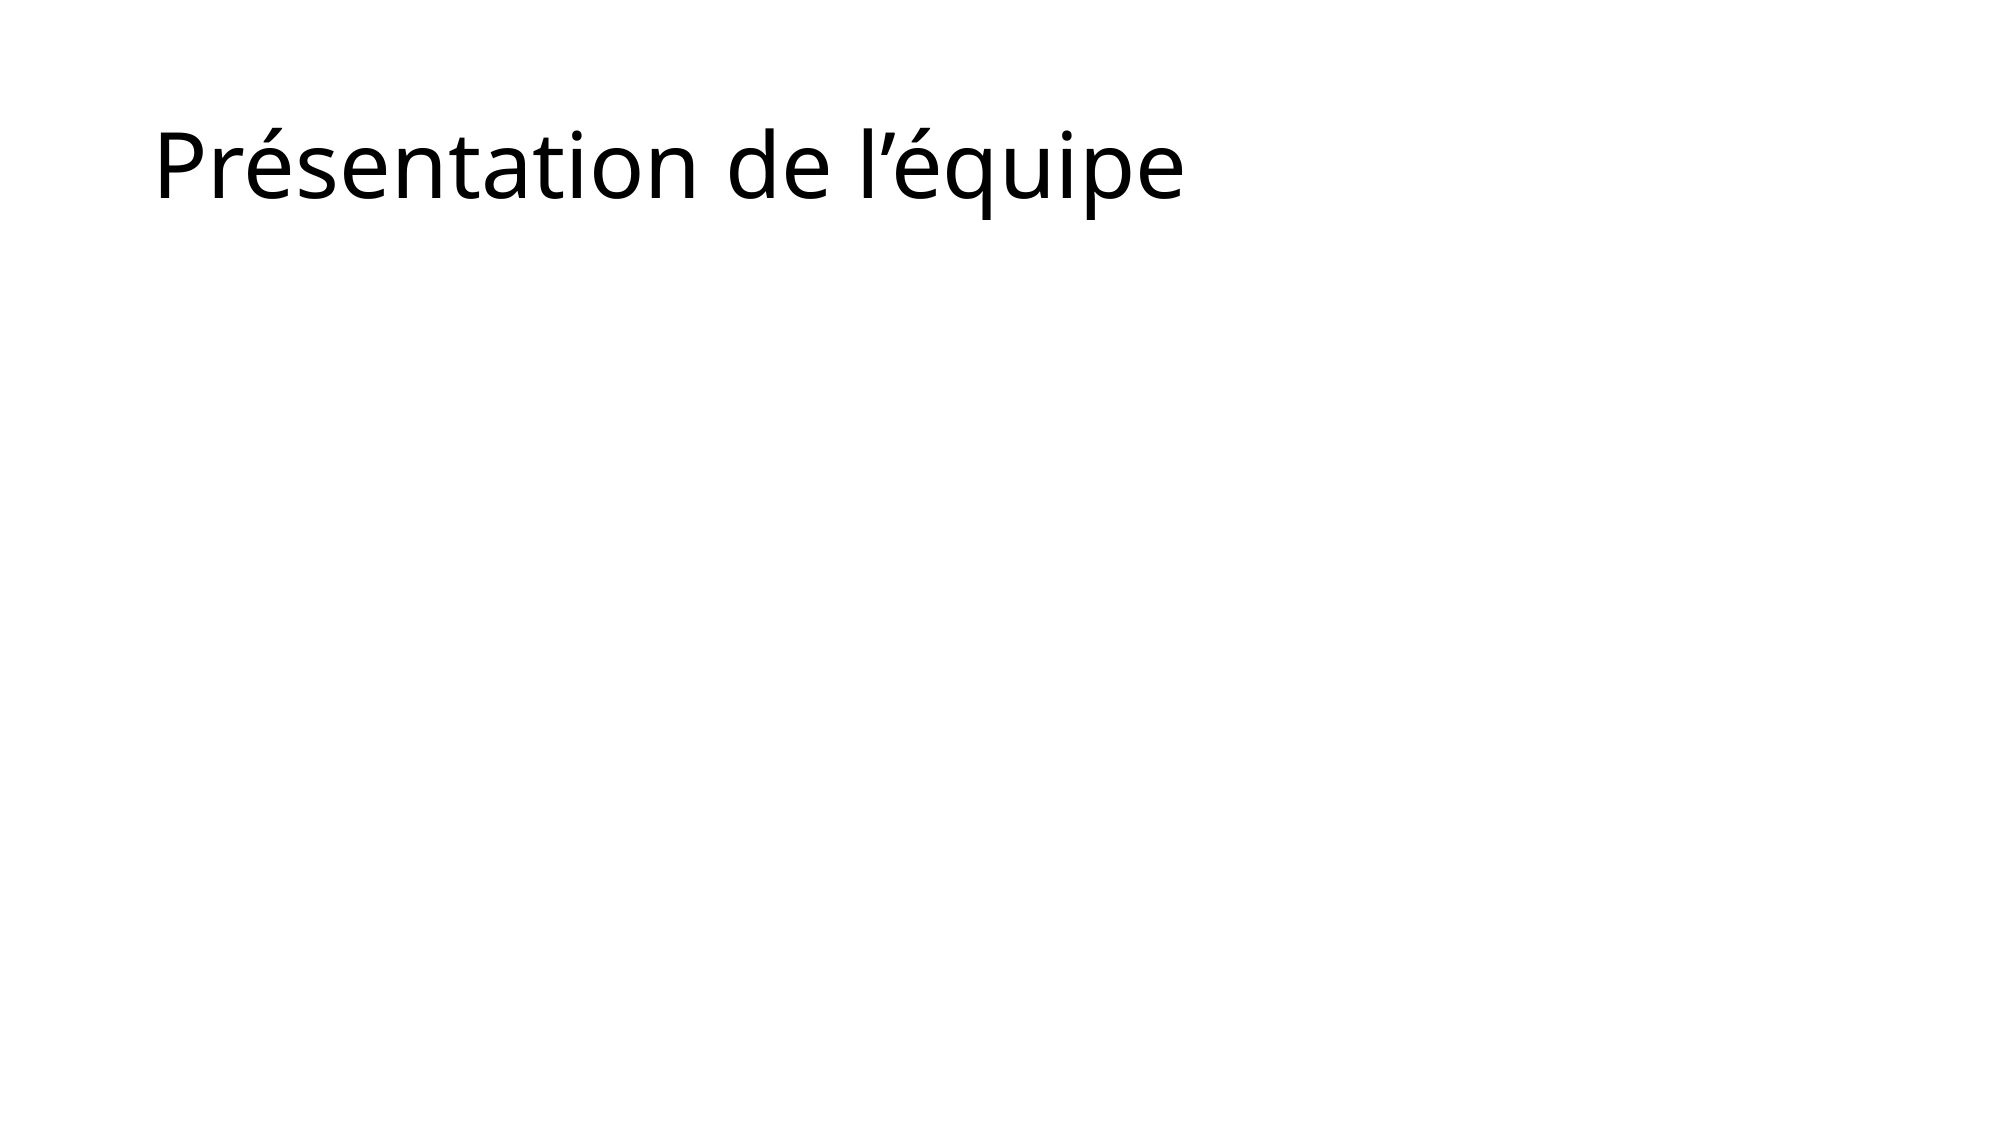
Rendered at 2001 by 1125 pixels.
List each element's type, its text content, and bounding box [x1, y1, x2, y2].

title Présentation de l’équipe [137, 59, 1863, 278]
